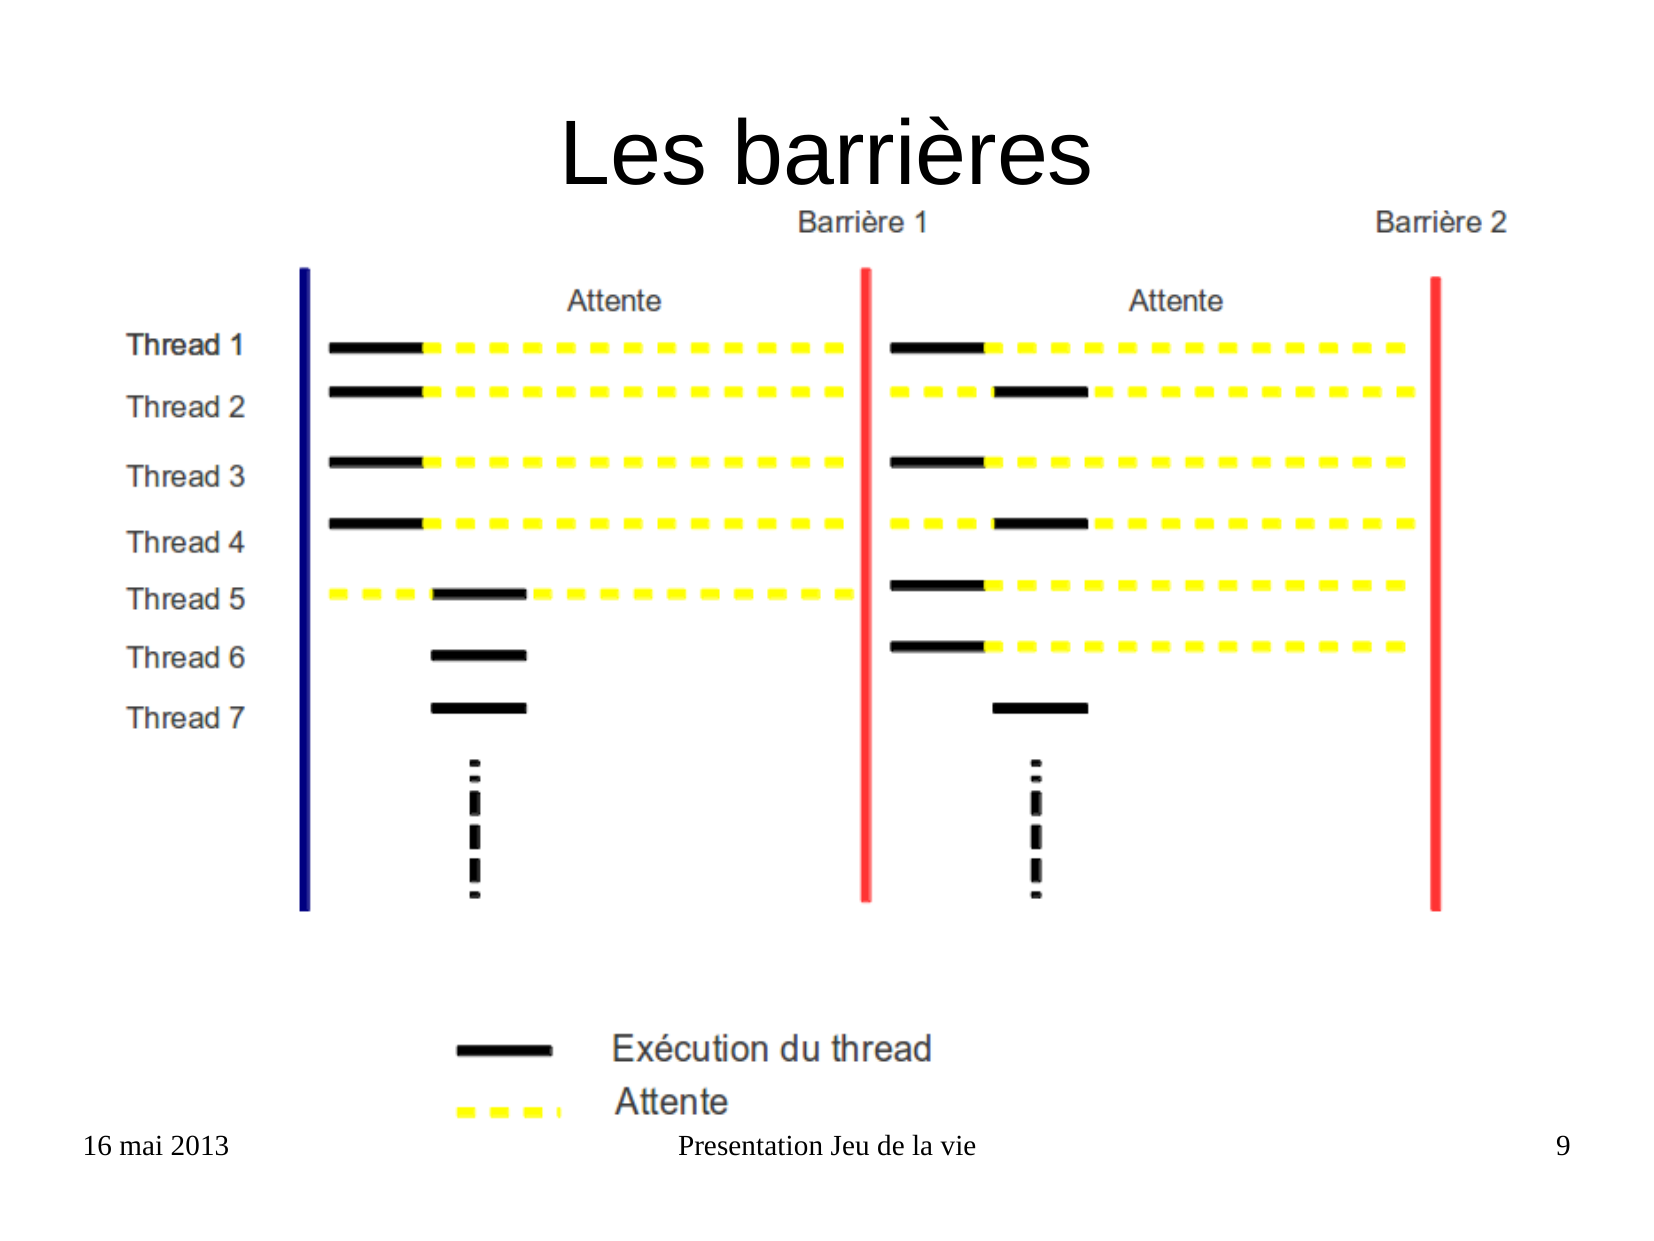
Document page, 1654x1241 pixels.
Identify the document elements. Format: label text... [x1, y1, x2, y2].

picture [82, 167, 1583, 1132]
title Les barrières [82, 49, 1571, 257]
